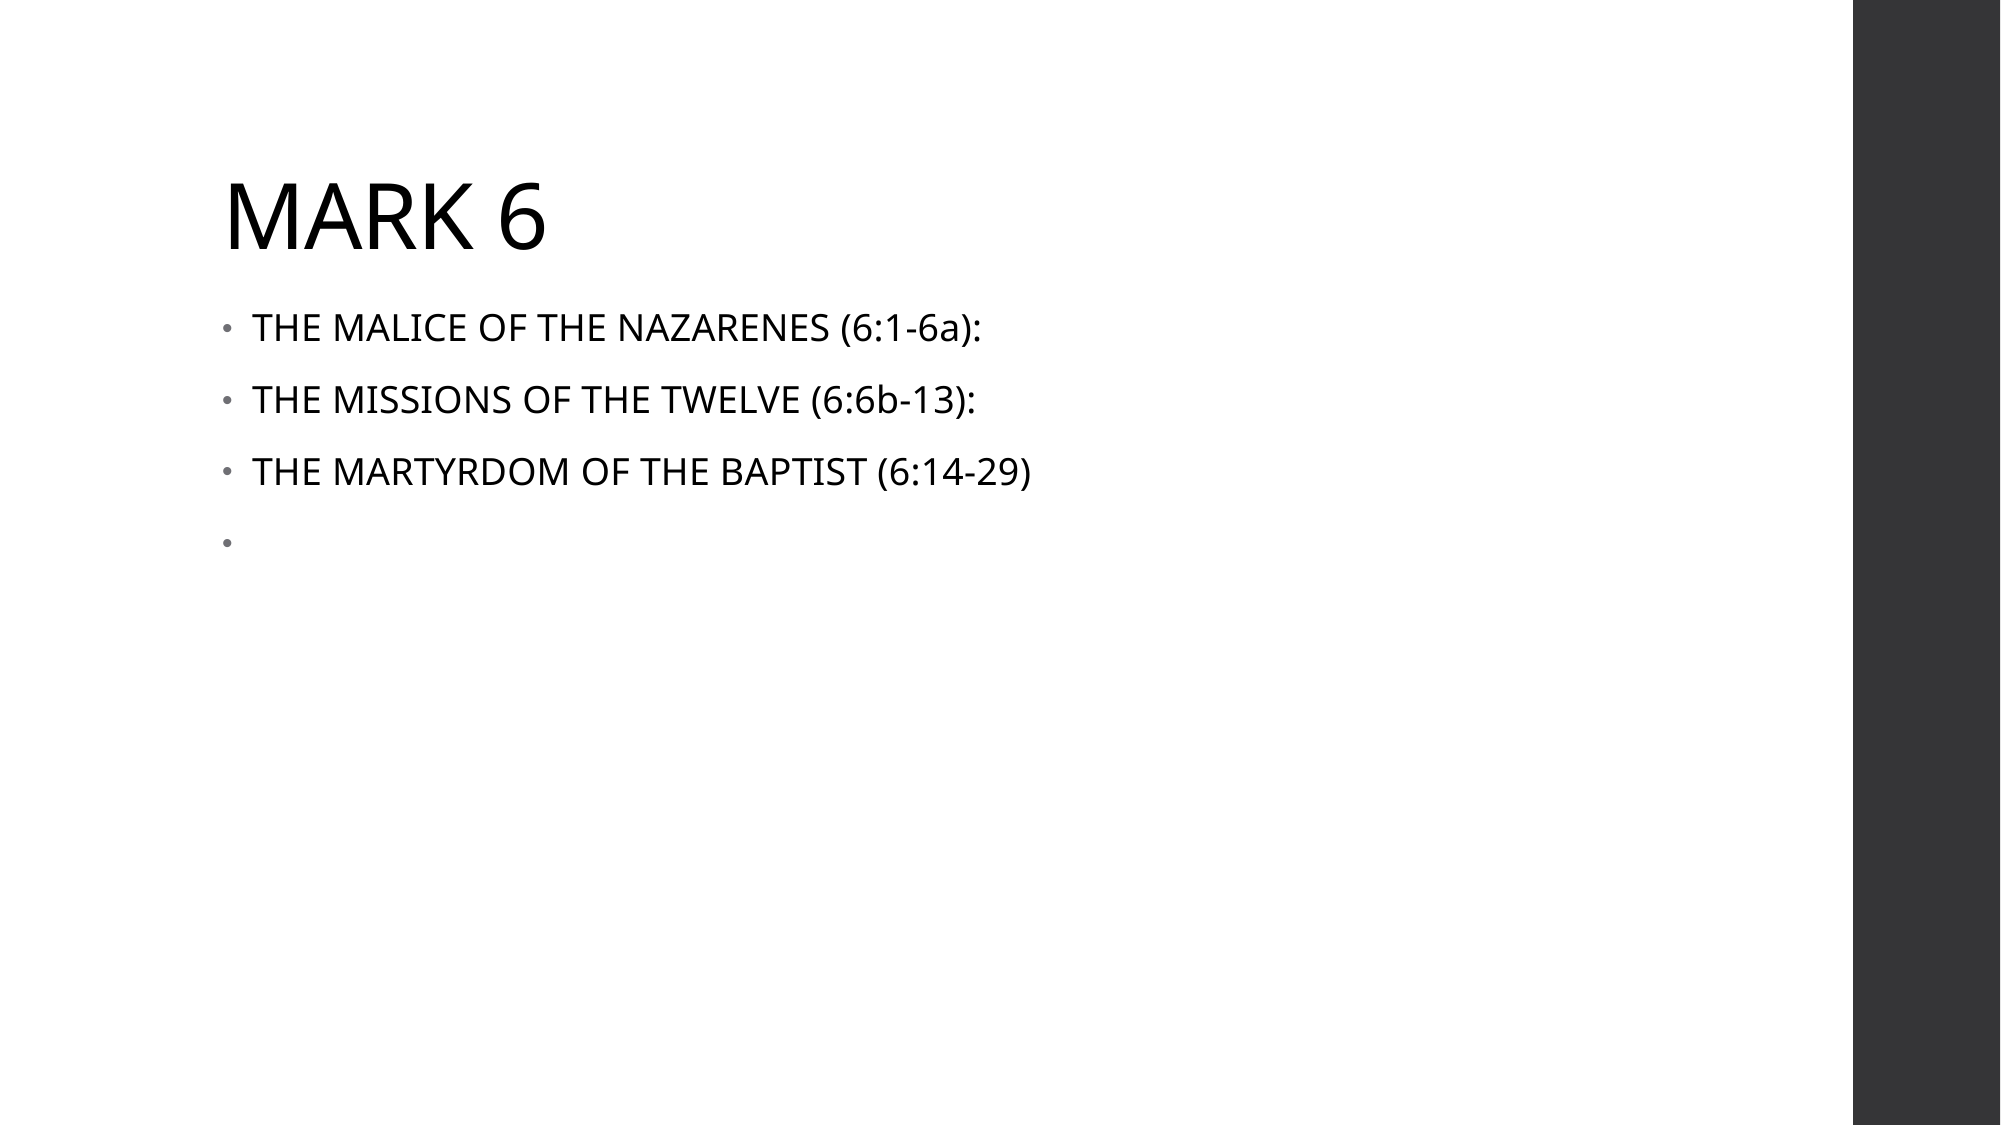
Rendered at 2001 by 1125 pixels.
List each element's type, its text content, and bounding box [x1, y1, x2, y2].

list THE MALICE OF THE NAZARENES (6:1-6a): THE MISSIONS OF THE TWELVE (6:6b-13): THE MARTYRDOM OF THE BAPTIST (6:14-29) [206, 299, 1617, 1014]
title MARK 6 [206, 60, 1797, 278]
